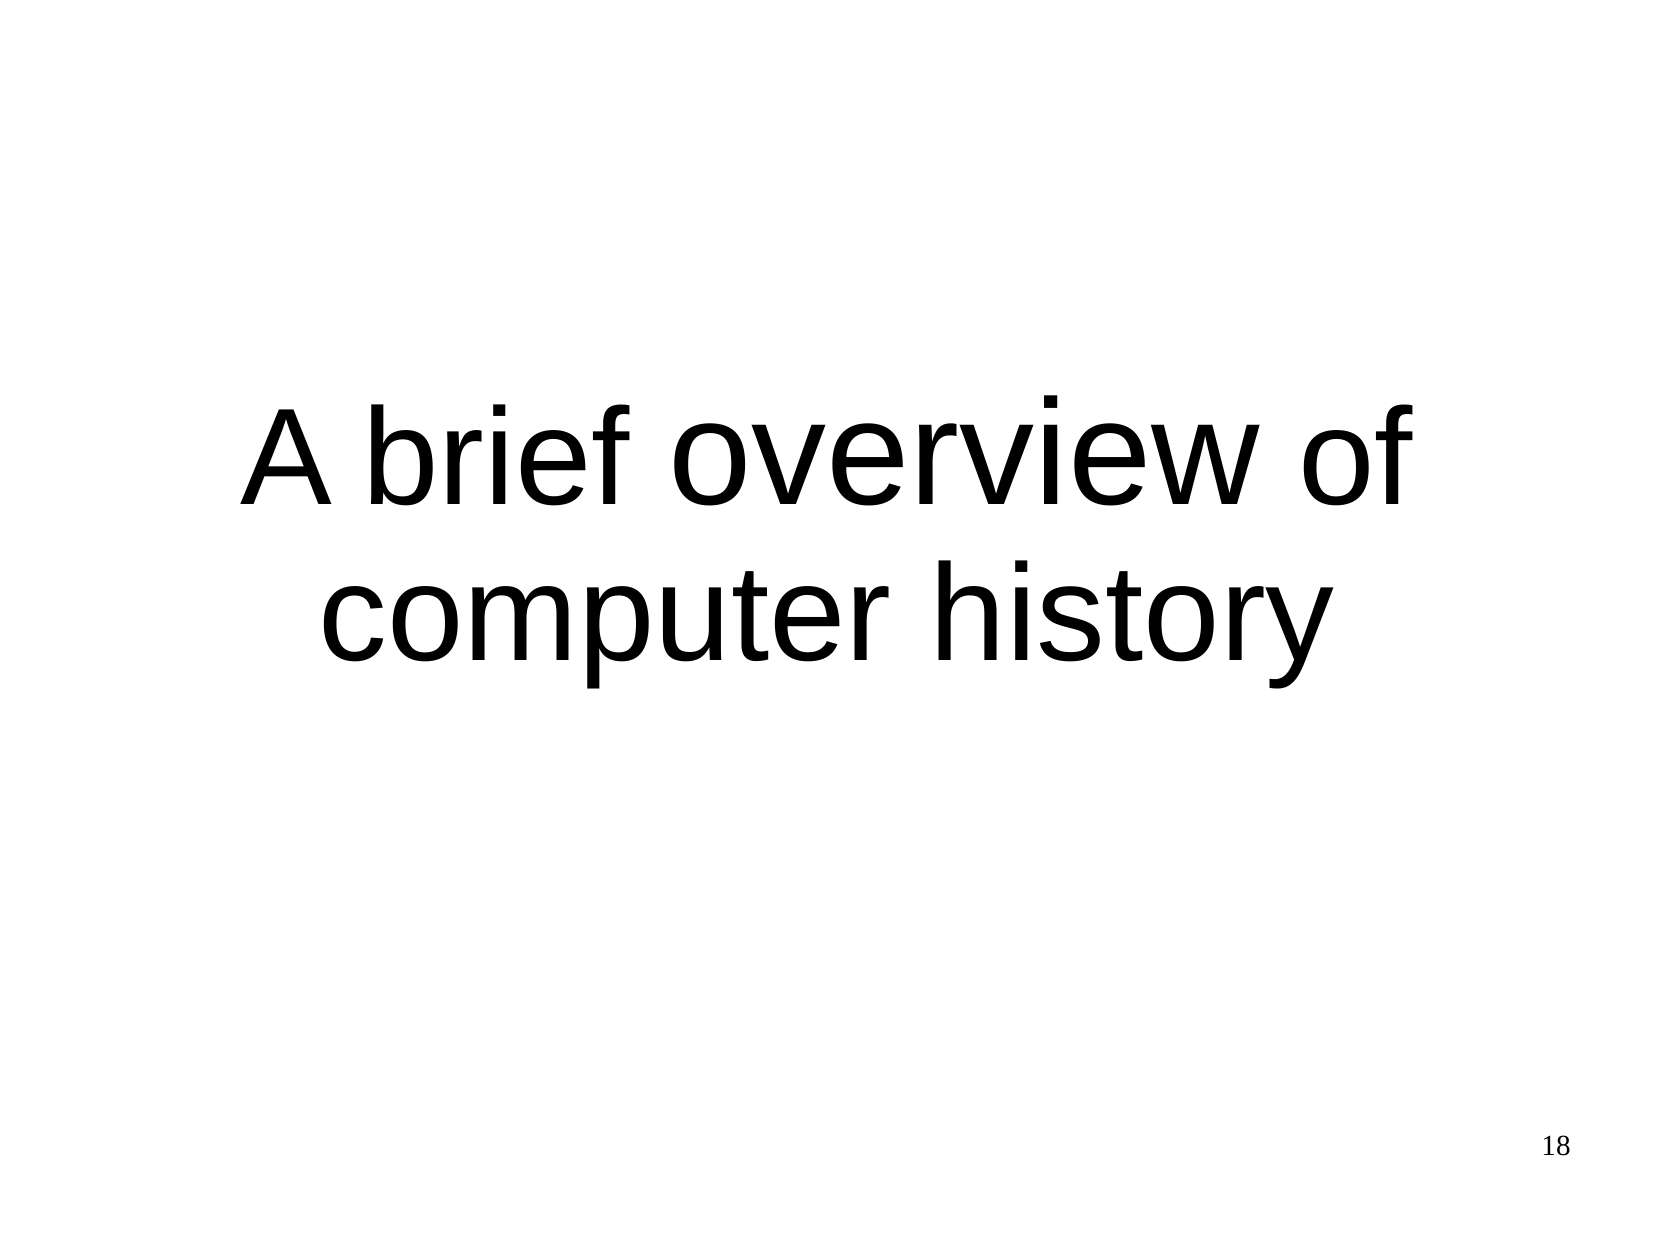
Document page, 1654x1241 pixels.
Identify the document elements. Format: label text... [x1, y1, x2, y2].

subtitle A brief overview of computer history [82, 49, 1571, 1010]
